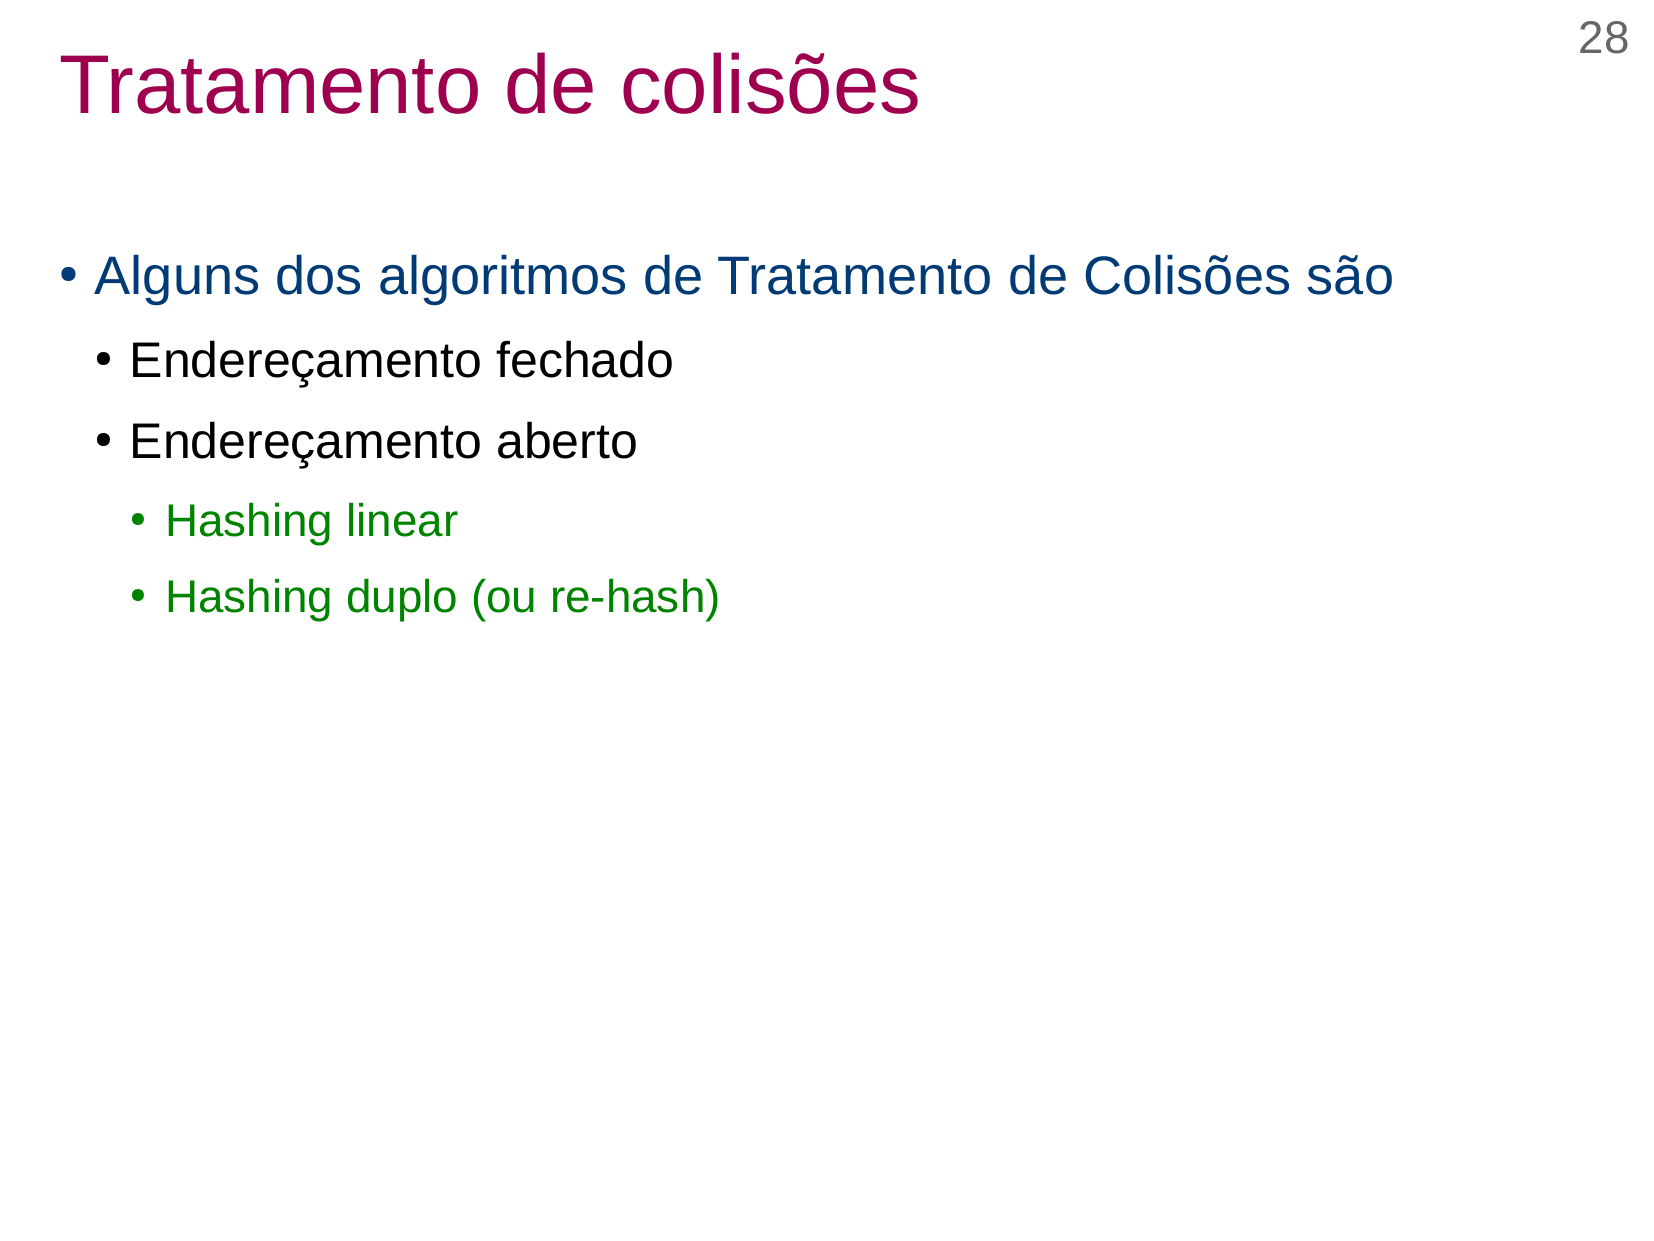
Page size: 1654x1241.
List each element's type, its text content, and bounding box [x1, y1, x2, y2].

list Alguns dos algoritmos de Tratamento de Colisões são Endereçamento fechado Endereçamento aberto Hashing linear Hashing duplo (ou re-hash) [59, 236, 1595, 1211]
title Tratamento de colisões [59, 29, 1595, 148]
